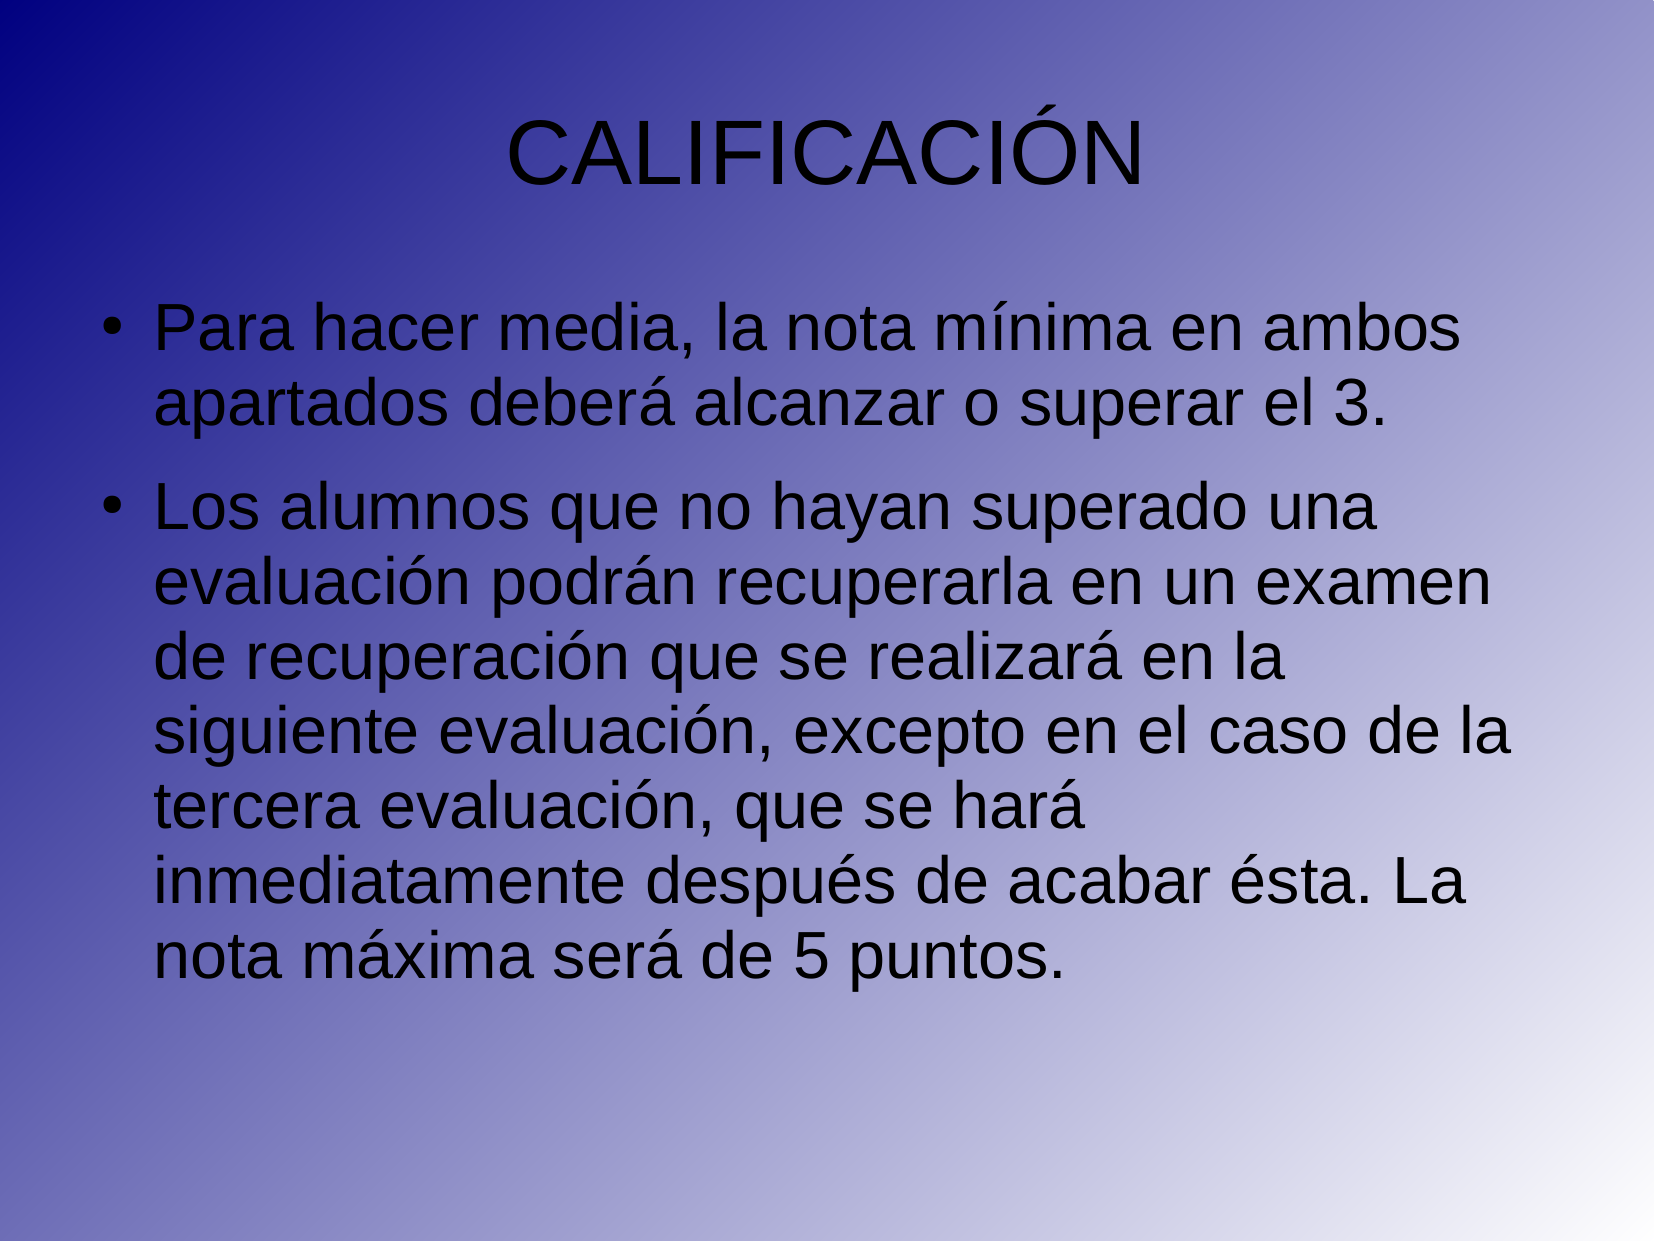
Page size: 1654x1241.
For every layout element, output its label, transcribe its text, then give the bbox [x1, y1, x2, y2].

title CALIFICACIÓN [82, 56, 1571, 250]
list Para hacer media, la nota mínima en ambos apartados deberá alcanzar o superar el 3. Los alumnos que no hayan superado una evaluación podrán recuperarla en un examen de recuperación que se realizará en la siguiente evaluación, excepto en el caso de la tercera evaluación, que se hará inmediatamente después de acabar ésta. La nota máxima será de 5 puntos. [82, 290, 1571, 1109]
